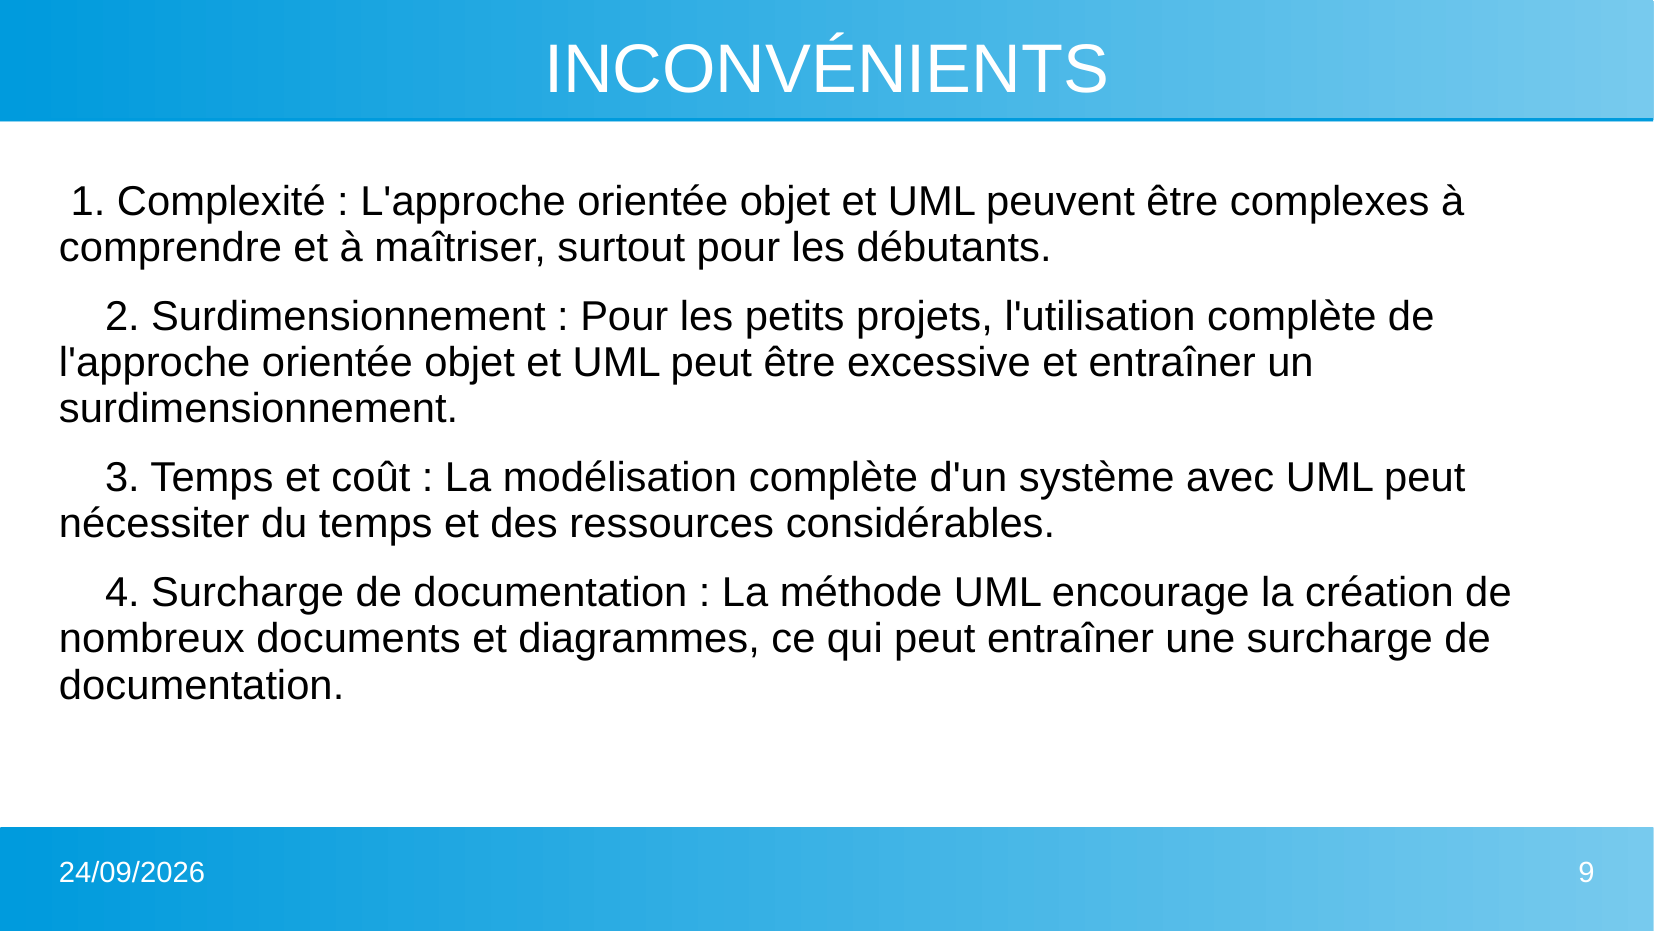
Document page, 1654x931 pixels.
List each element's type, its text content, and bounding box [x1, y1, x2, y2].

list 1. Complexité : L'approche orientée objet et UML peuvent être complexes à comprendre et à maîtriser, surtout pour les débutants. 2. Surdimensionnement : Pour les petits projets, l'utilisation complète de l'approche orientée objet et UML peut être excessive et entraîner un surdimensionnement. 3. Temps et coût : La modélisation complète d'un système avec UML peut nécessiter du temps et des ressources considérables. 4. Surcharge de documentation : La méthode UML encourage la création de nombreux documents et diagrammes, ce qui peut entraîner une surcharge de documentation. [59, 177, 1595, 768]
title INCONVÉNIENTS [59, 29, 1595, 108]
